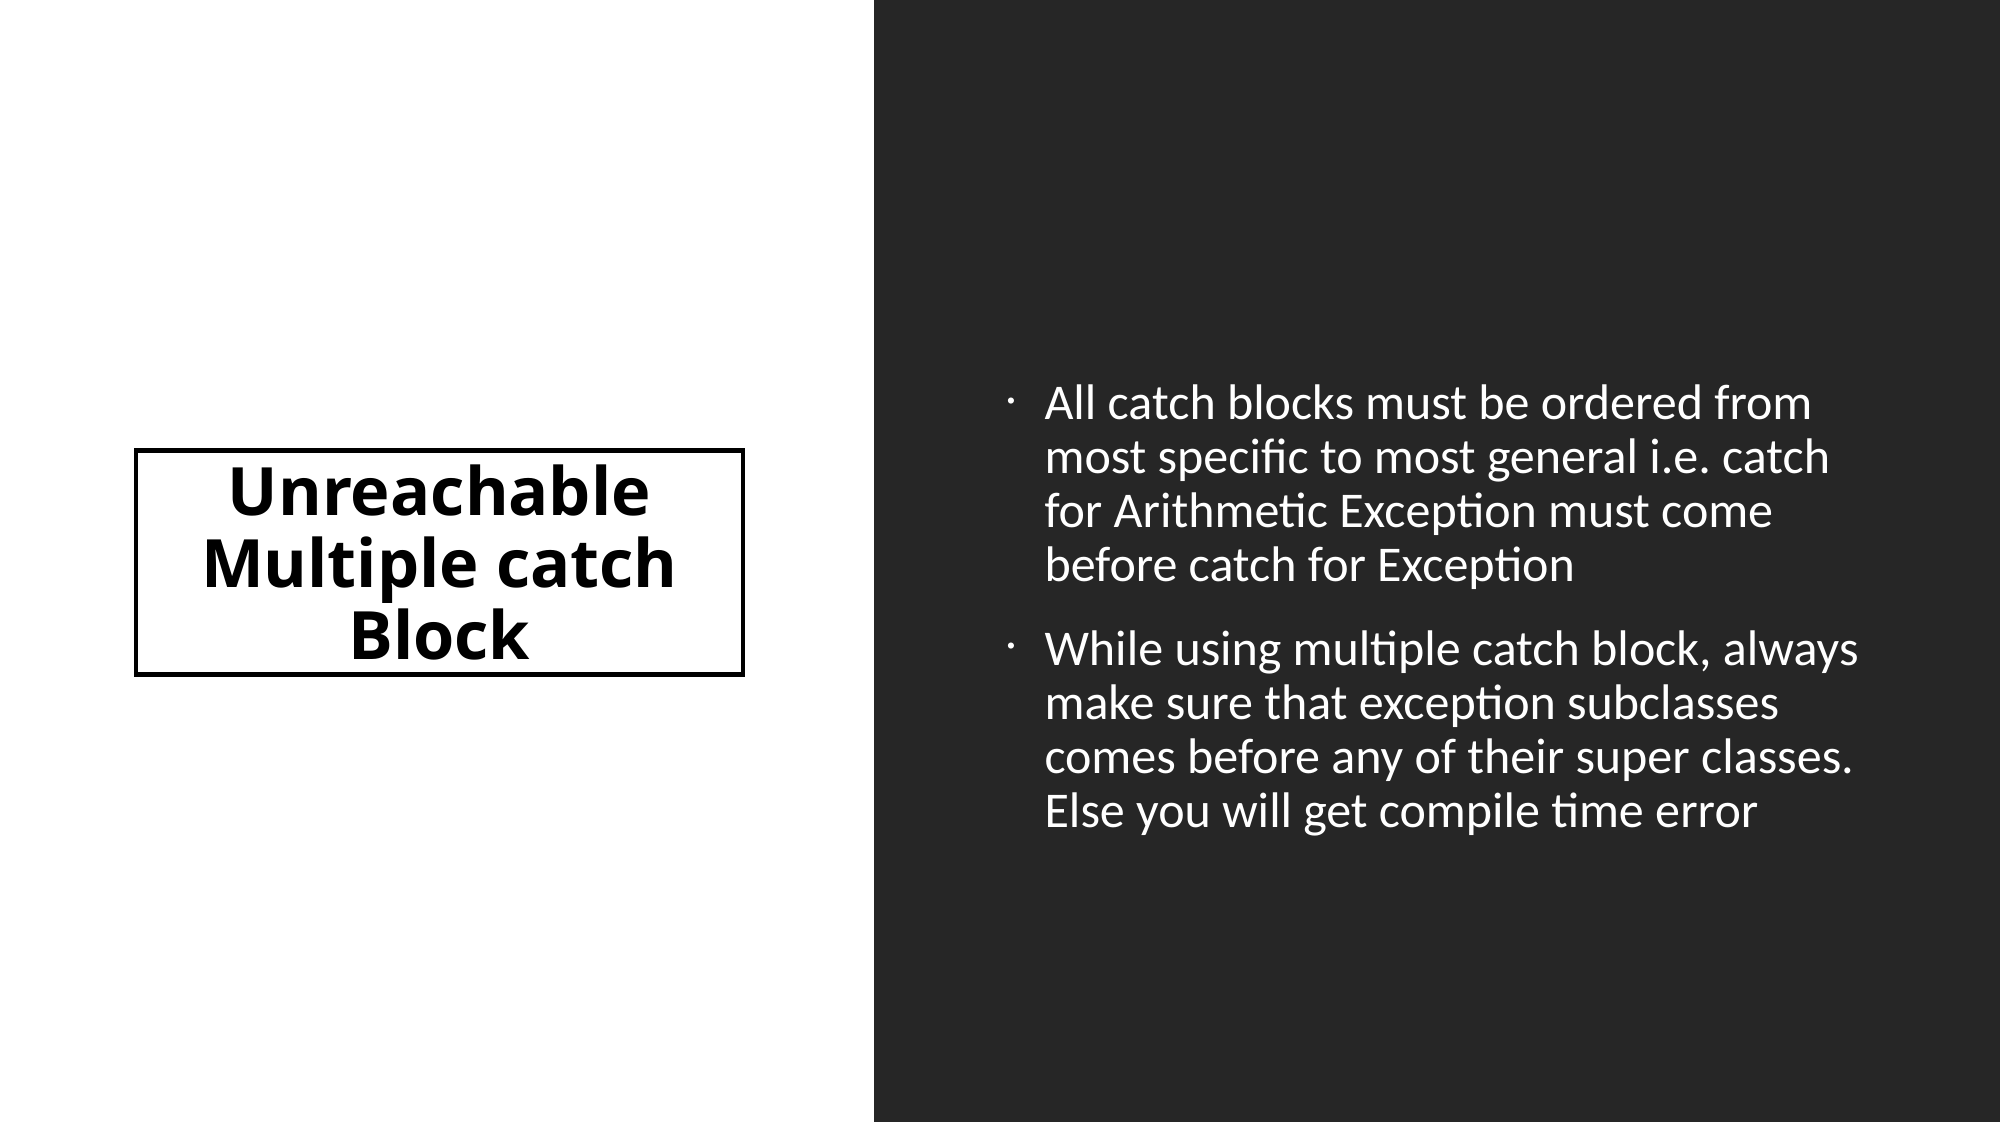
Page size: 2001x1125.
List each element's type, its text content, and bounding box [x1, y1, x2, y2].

text_box [874, 0, 2000, 1122]
title Unreachable Multiple catch Block [136, 450, 743, 675]
list All catch blocks must be ordered from most specific to most general i.e. catch for Arithmetic Exception must come before catch for Exception While using multiple catch block, always make sure that exception subclasses comes before any of their super classes. Else you will get compile time error [992, 131, 1880, 994]
